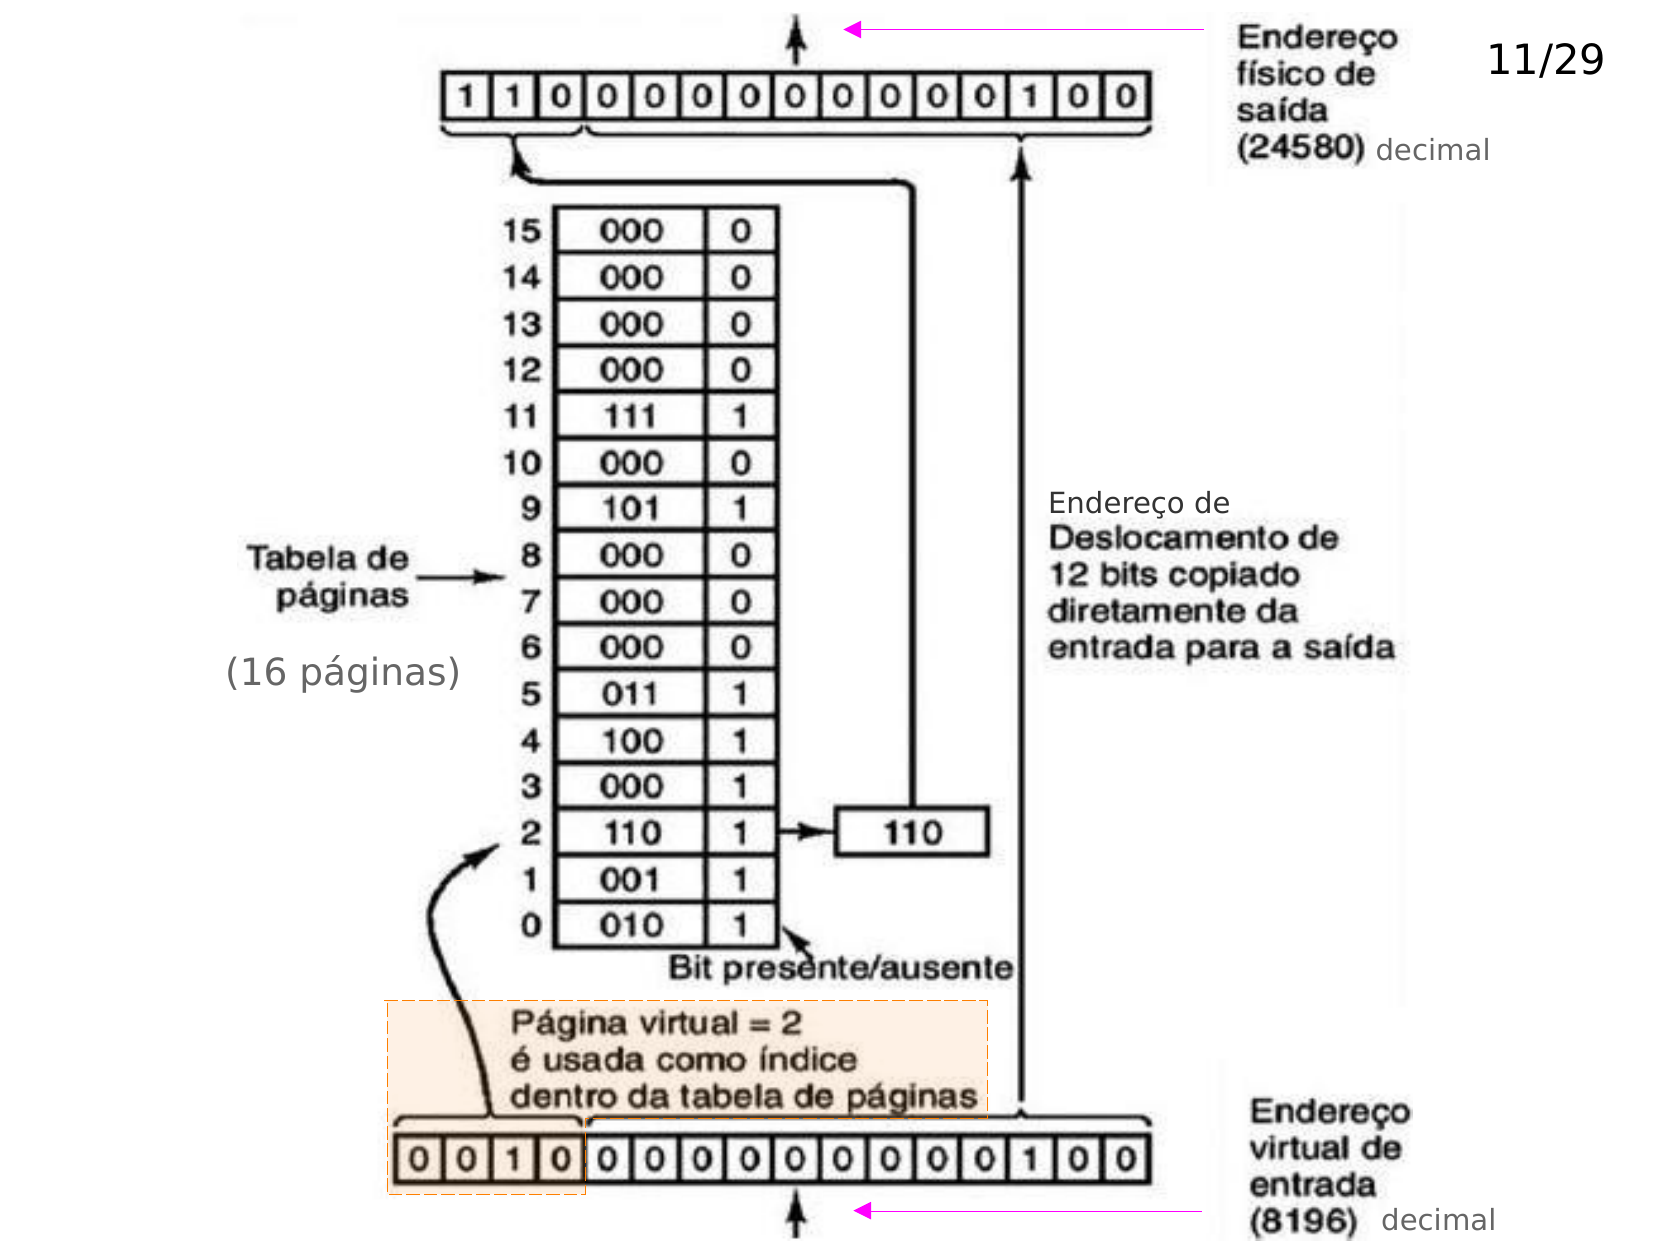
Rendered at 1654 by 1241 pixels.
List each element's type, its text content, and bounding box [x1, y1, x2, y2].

text_box decimal [1360, 125, 1506, 175]
text_box decimal [1366, 1195, 1512, 1241]
picture [237, 12, 1413, 1241]
text_box [384, 1000, 988, 1195]
text_box Endereço de [1033, 478, 1327, 528]
text_box (16 páginas) [210, 643, 481, 745]
